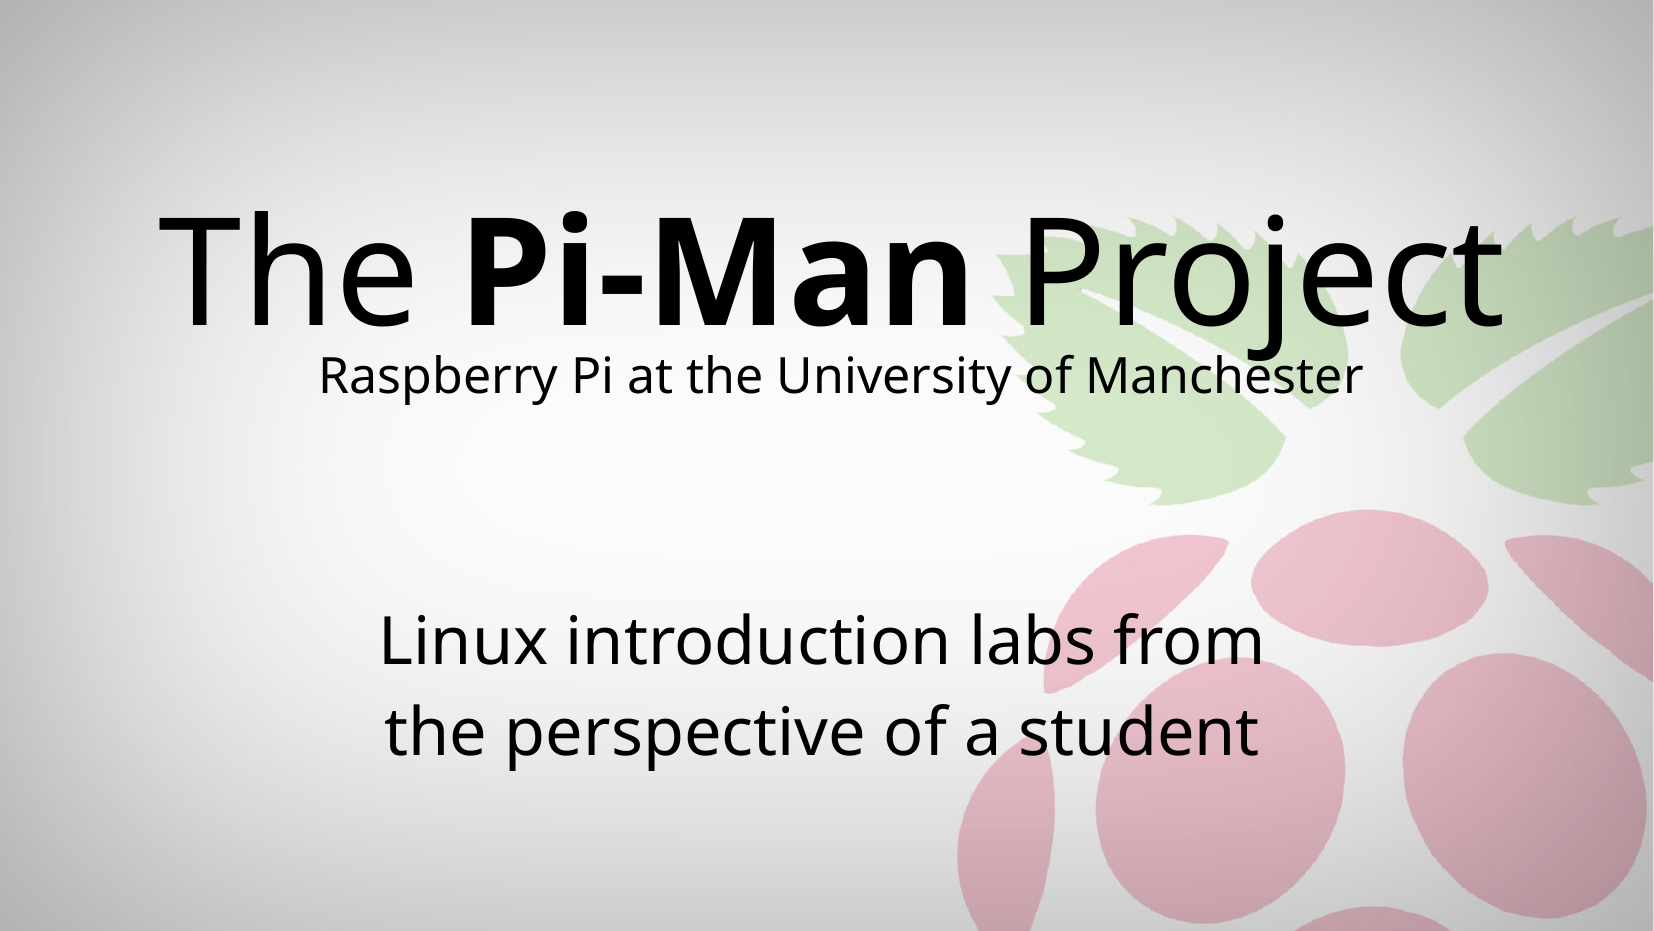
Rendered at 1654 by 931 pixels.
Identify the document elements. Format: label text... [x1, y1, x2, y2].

picture [0, 0, 1654, 931]
title The Pi-Man Project [88, 168, 1577, 367]
text_box Raspberry Pi at the University of Manchester [221, 333, 1462, 415]
text_box Linux introduction labs from the perspective of a student [4, 585, 1642, 778]
